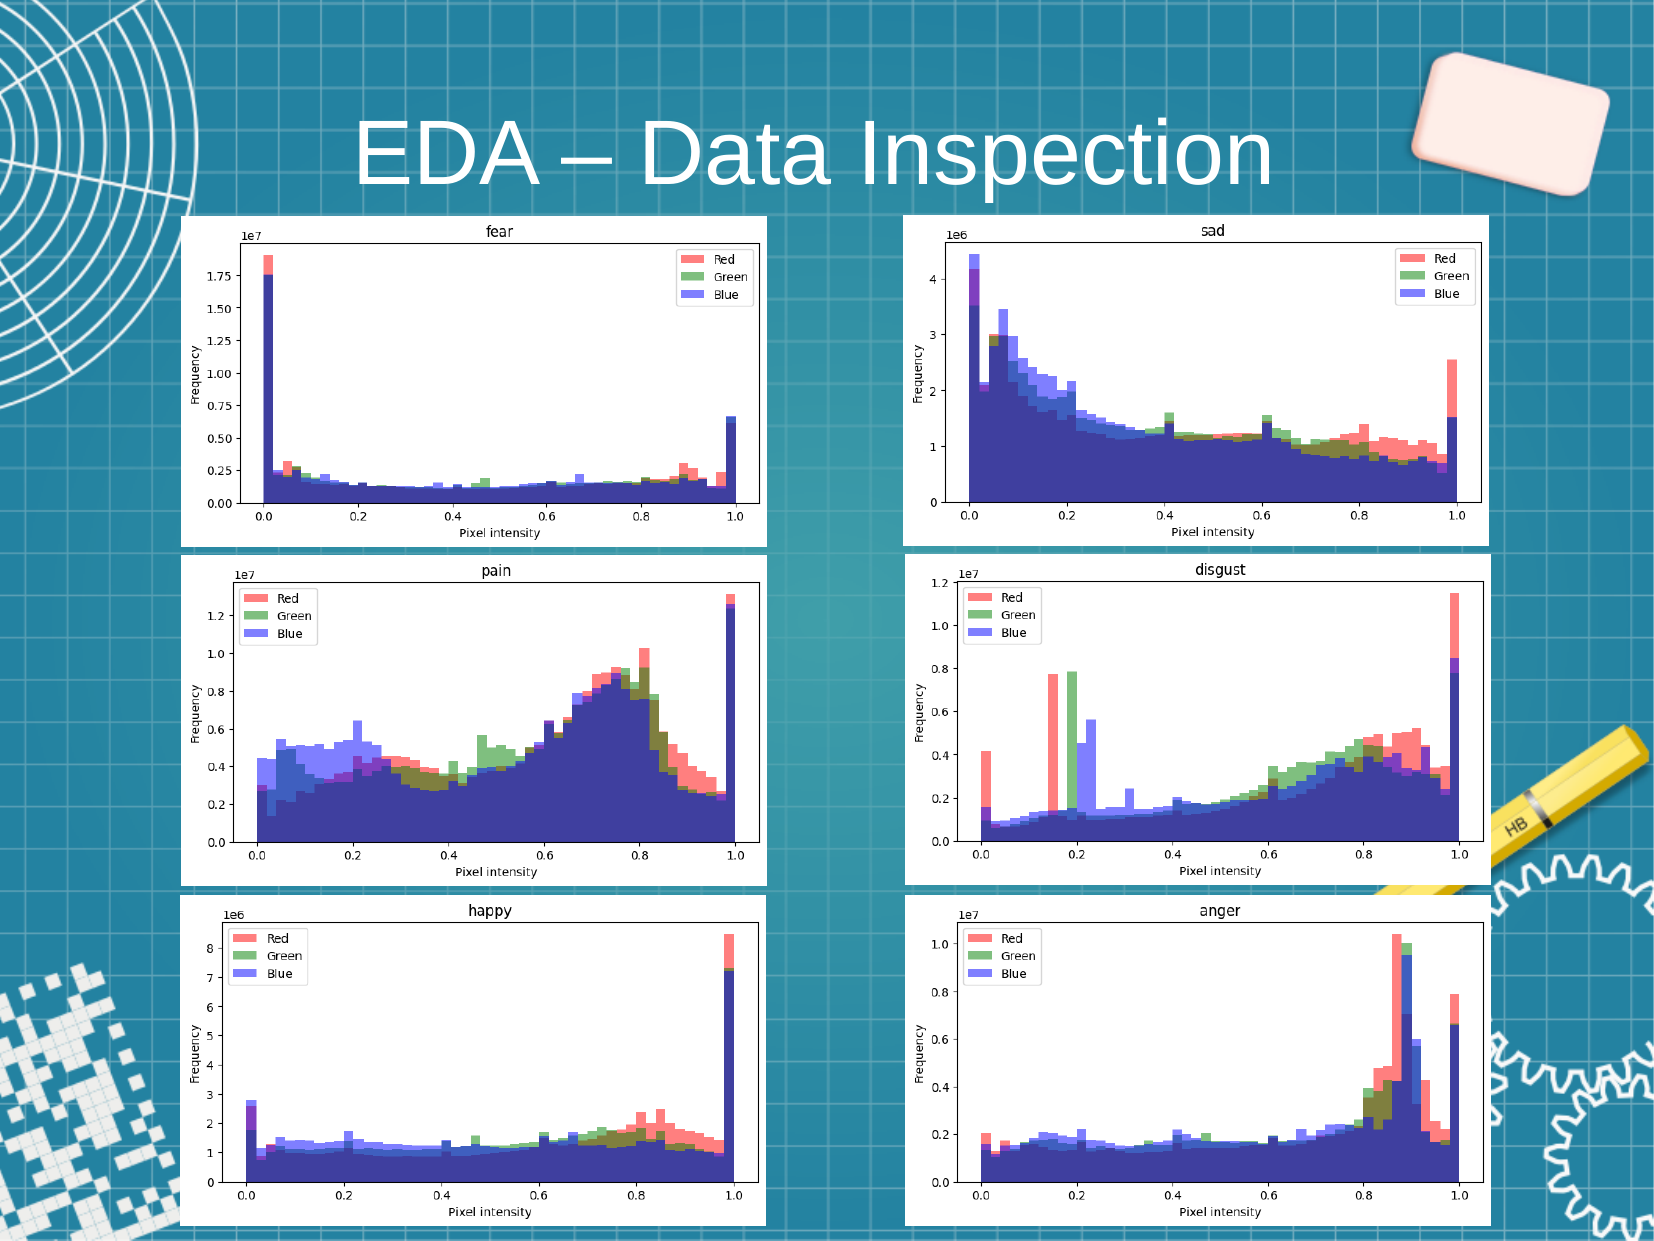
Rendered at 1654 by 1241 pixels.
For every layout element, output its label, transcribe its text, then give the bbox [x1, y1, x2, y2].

title EDA – Data Inspection [82, 49, 1571, 257]
picture [0, 0, 1654, 1241]
